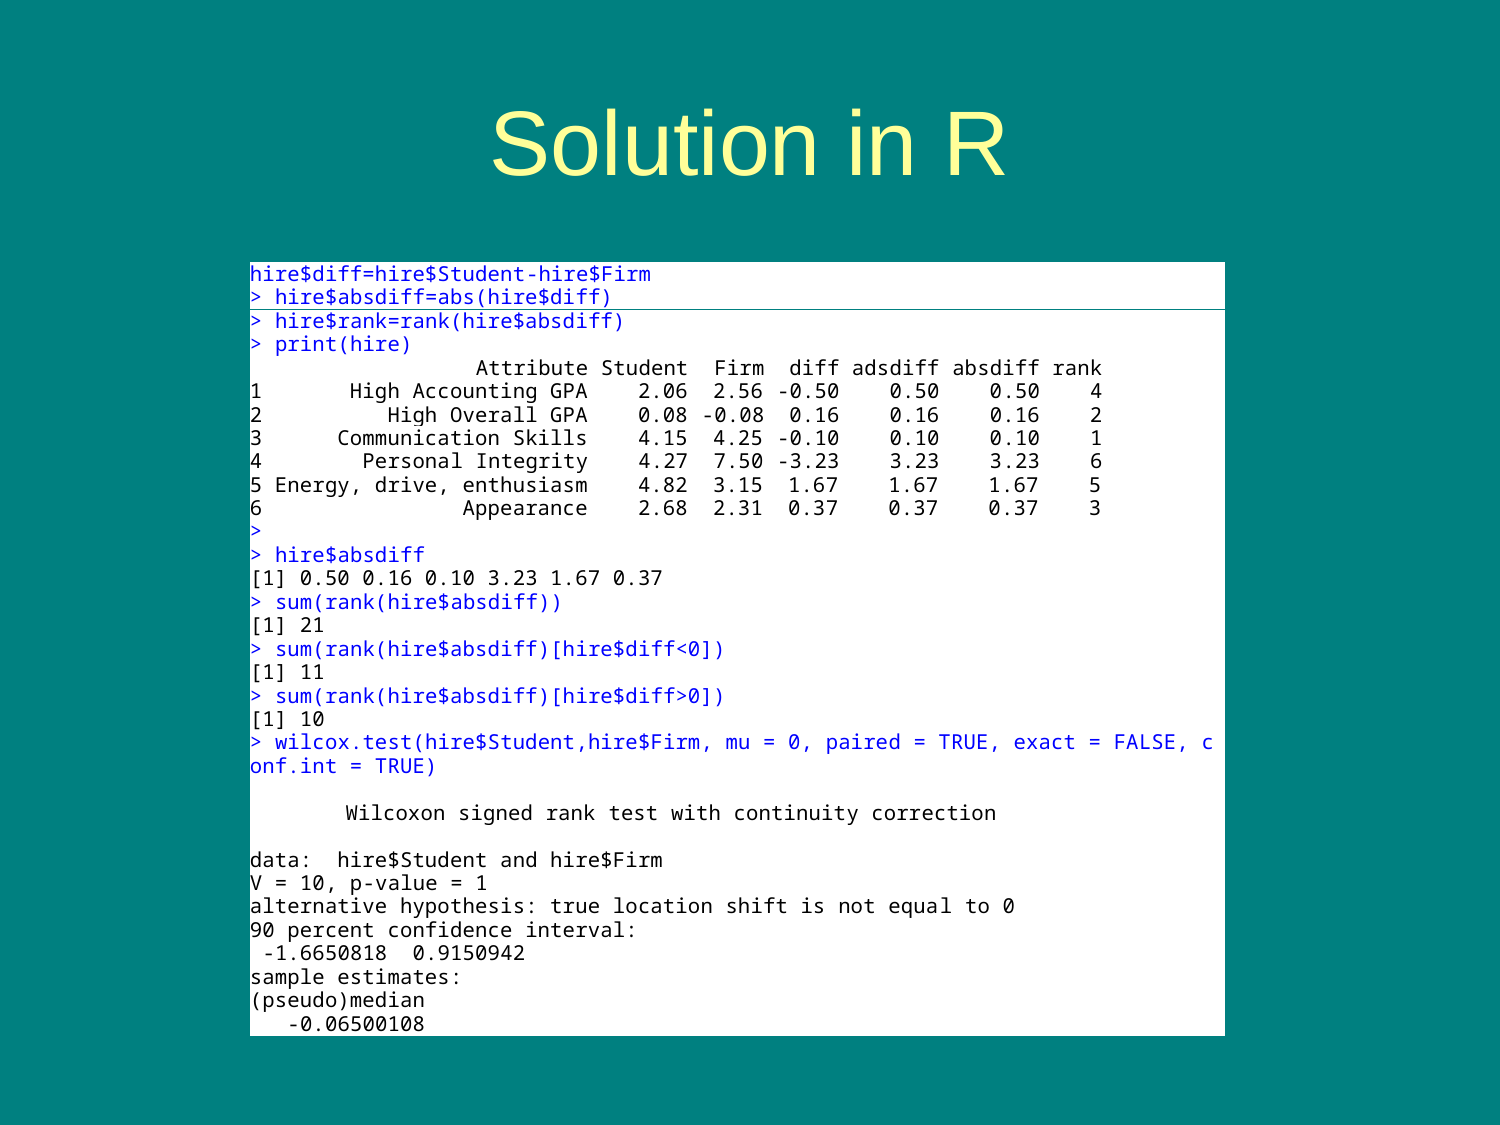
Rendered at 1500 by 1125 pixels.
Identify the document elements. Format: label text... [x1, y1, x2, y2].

picture [249, 262, 1226, 1036]
title Solution in R [75, 45, 1425, 233]
